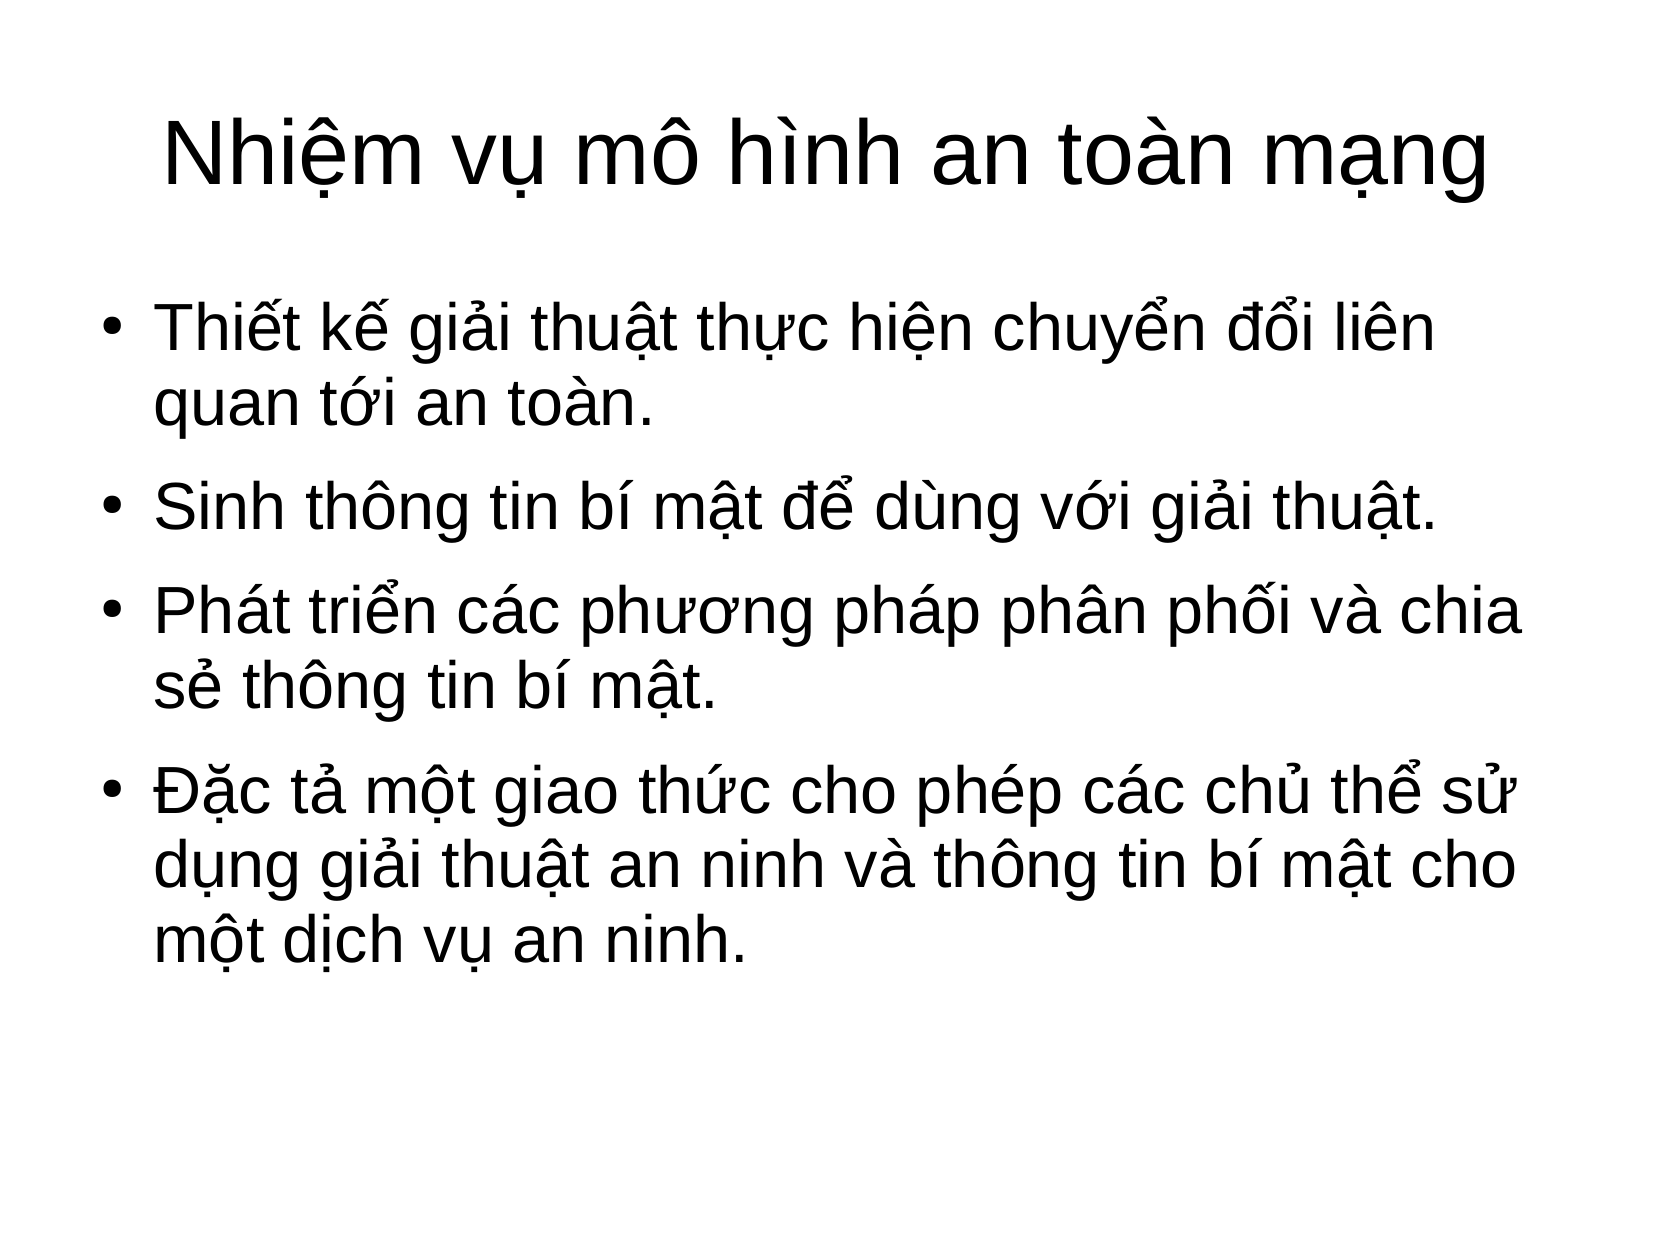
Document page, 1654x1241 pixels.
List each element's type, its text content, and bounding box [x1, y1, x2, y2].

list Thiết kế giải thuật thực hiện chuyển đổi liên quan tới an toàn. Sinh thông tin bí mật để dùng với giải thuật. Phát triển các phương pháp phân phối và chia sẻ thông tin bí mật. Đặc tả một giao thức cho phép các chủ thể sử dụng giải thuật an ninh và thông tin bí mật cho một dịch vụ an ninh. [82, 290, 1571, 1010]
title Nhiệm vụ mô hình an toàn mạng [82, 49, 1571, 257]
